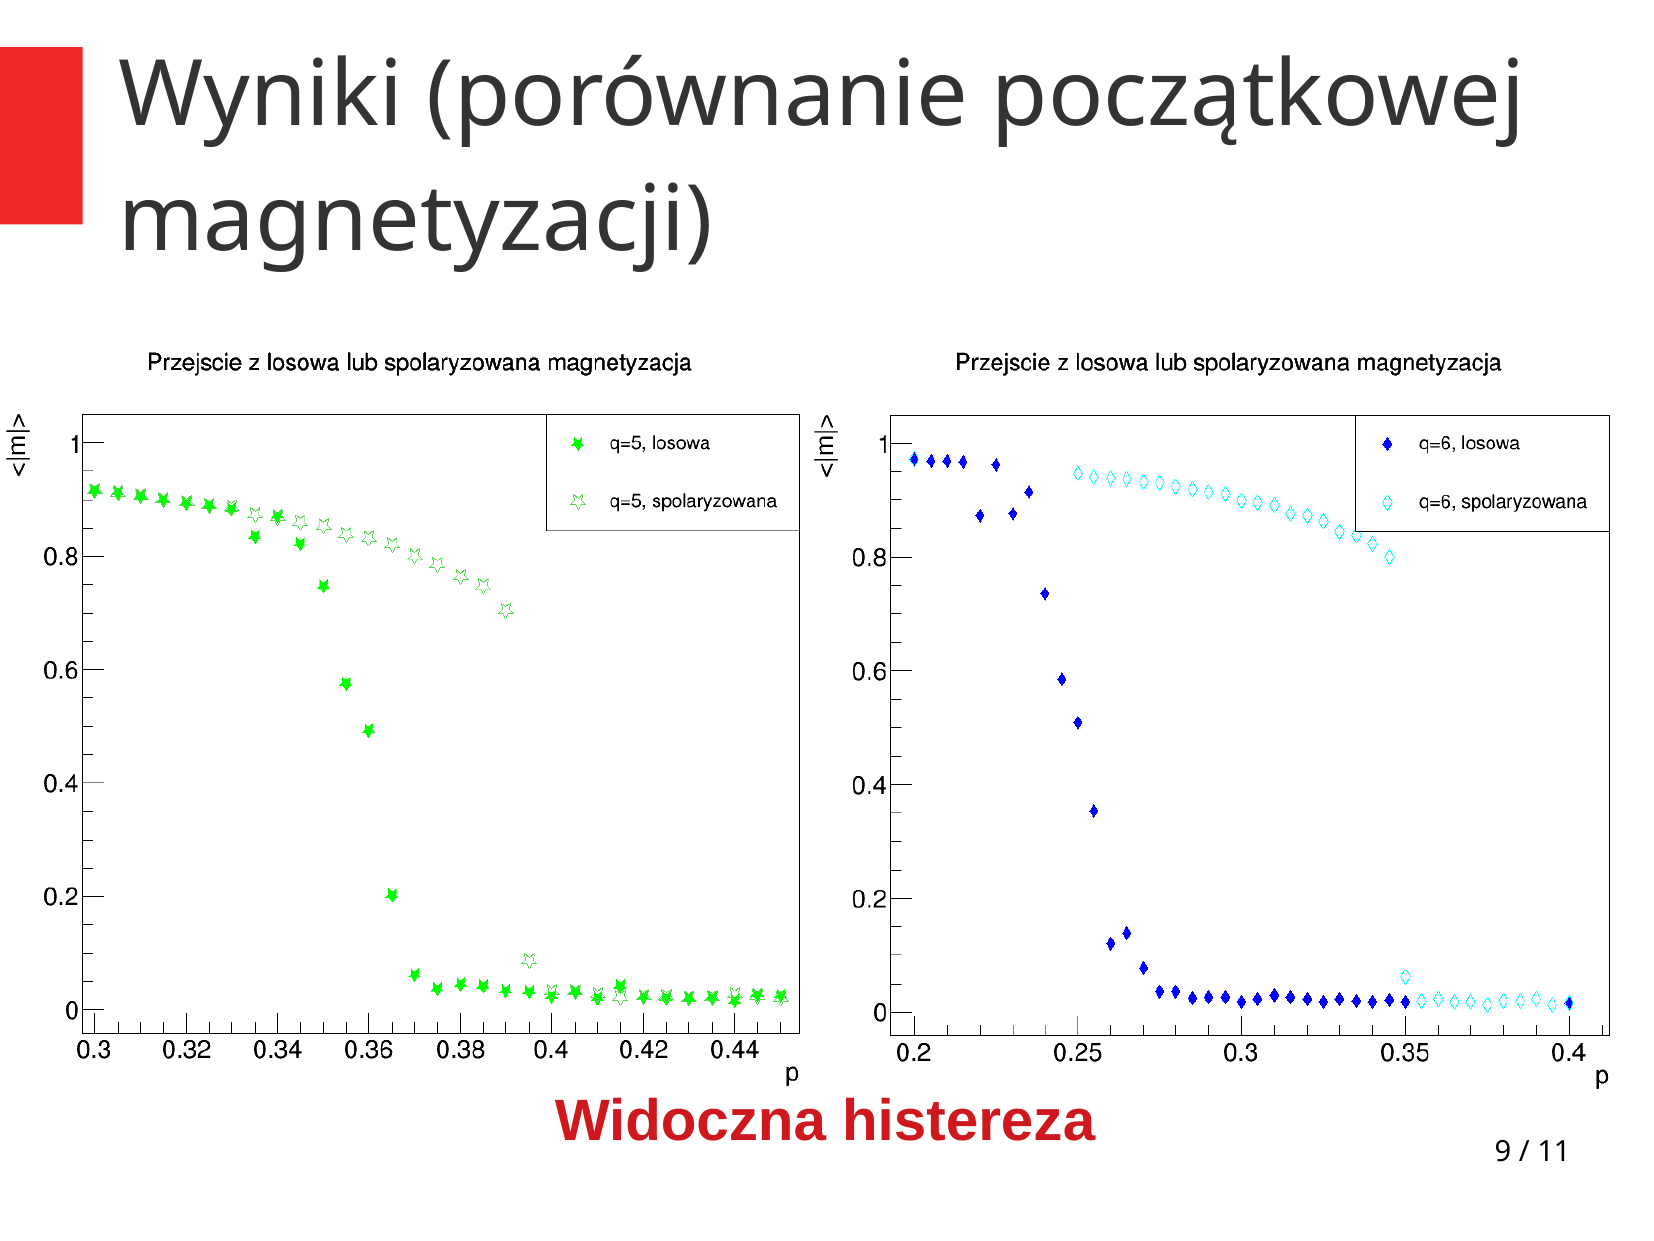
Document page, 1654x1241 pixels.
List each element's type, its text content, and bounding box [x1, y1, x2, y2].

text_box Widoczna histereza [540, 1080, 1186, 1225]
picture [0, 337, 1651, 1113]
title Wyniki (porównanie początkowej magnetyzacji) [118, 45, 1571, 260]
